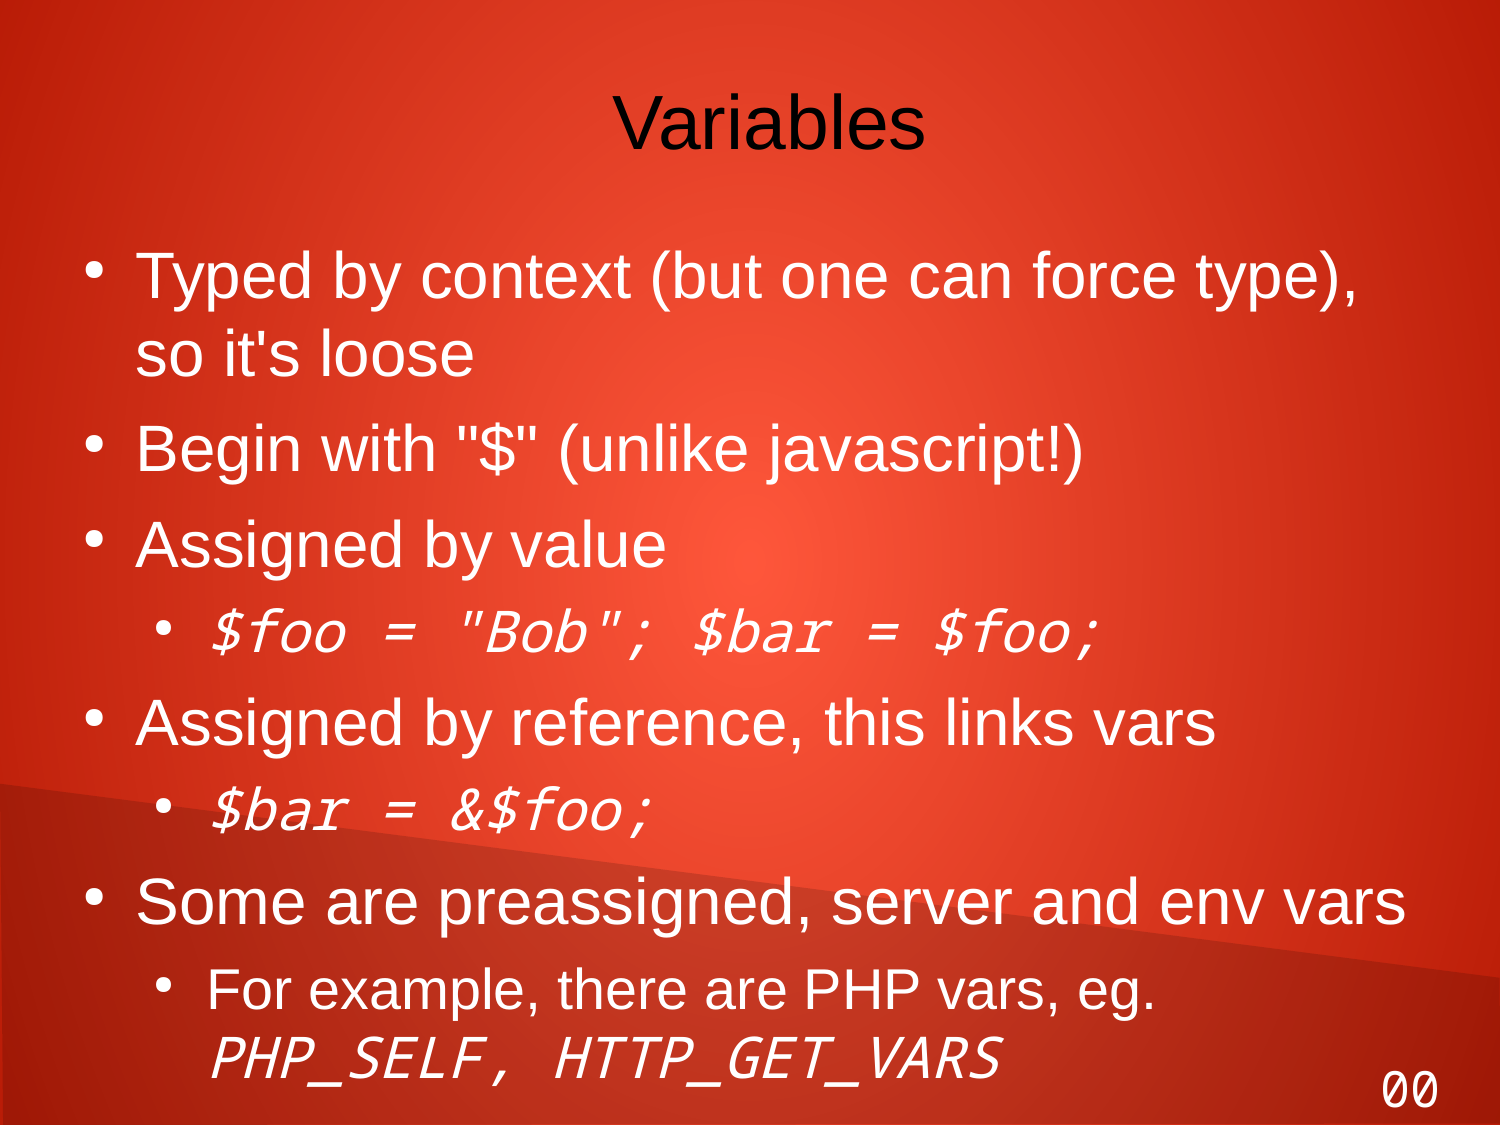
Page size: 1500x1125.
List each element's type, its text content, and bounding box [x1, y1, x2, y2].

text_box 00 [1366, 1049, 1500, 1125]
list Typed by context (but one can force type), so it's loose Begin with "$" (unlike javascript!) Assigned by value $foo = "Bob"; $bar = $foo; Assigned by reference, this links vars $bar = &$foo; Some are preassigned, server and env vars For example, there are PHP vars, eg. PHP_SELF, HTTP_GET_VARS [50, 224, 1463, 1125]
title Variables [24, 24, 1488, 213]
